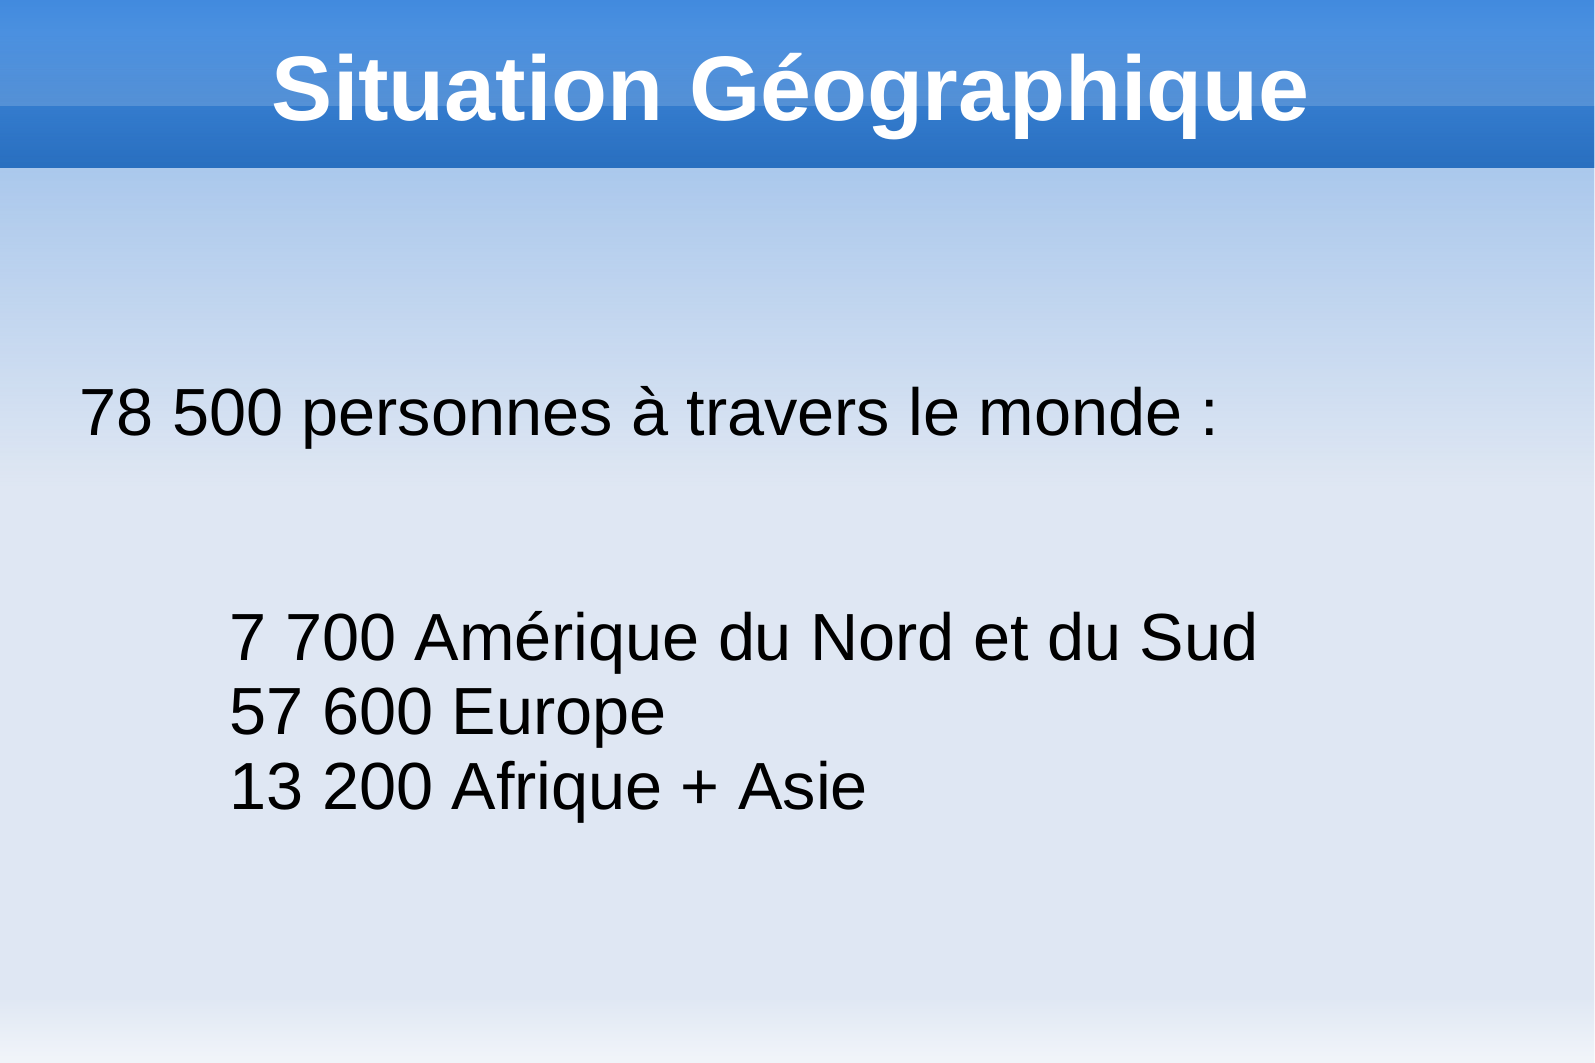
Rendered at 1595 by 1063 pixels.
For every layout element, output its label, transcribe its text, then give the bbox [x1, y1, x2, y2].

picture [0, 0, 1595, 1063]
subtitle 78 500 personnes à travers le monde : 7 700 Amérique du Nord et du Sud 57 600 Europe 13 200 Afrique + Asie [79, 256, 1515, 943]
title Situation Géographique [74, 0, 1510, 178]
